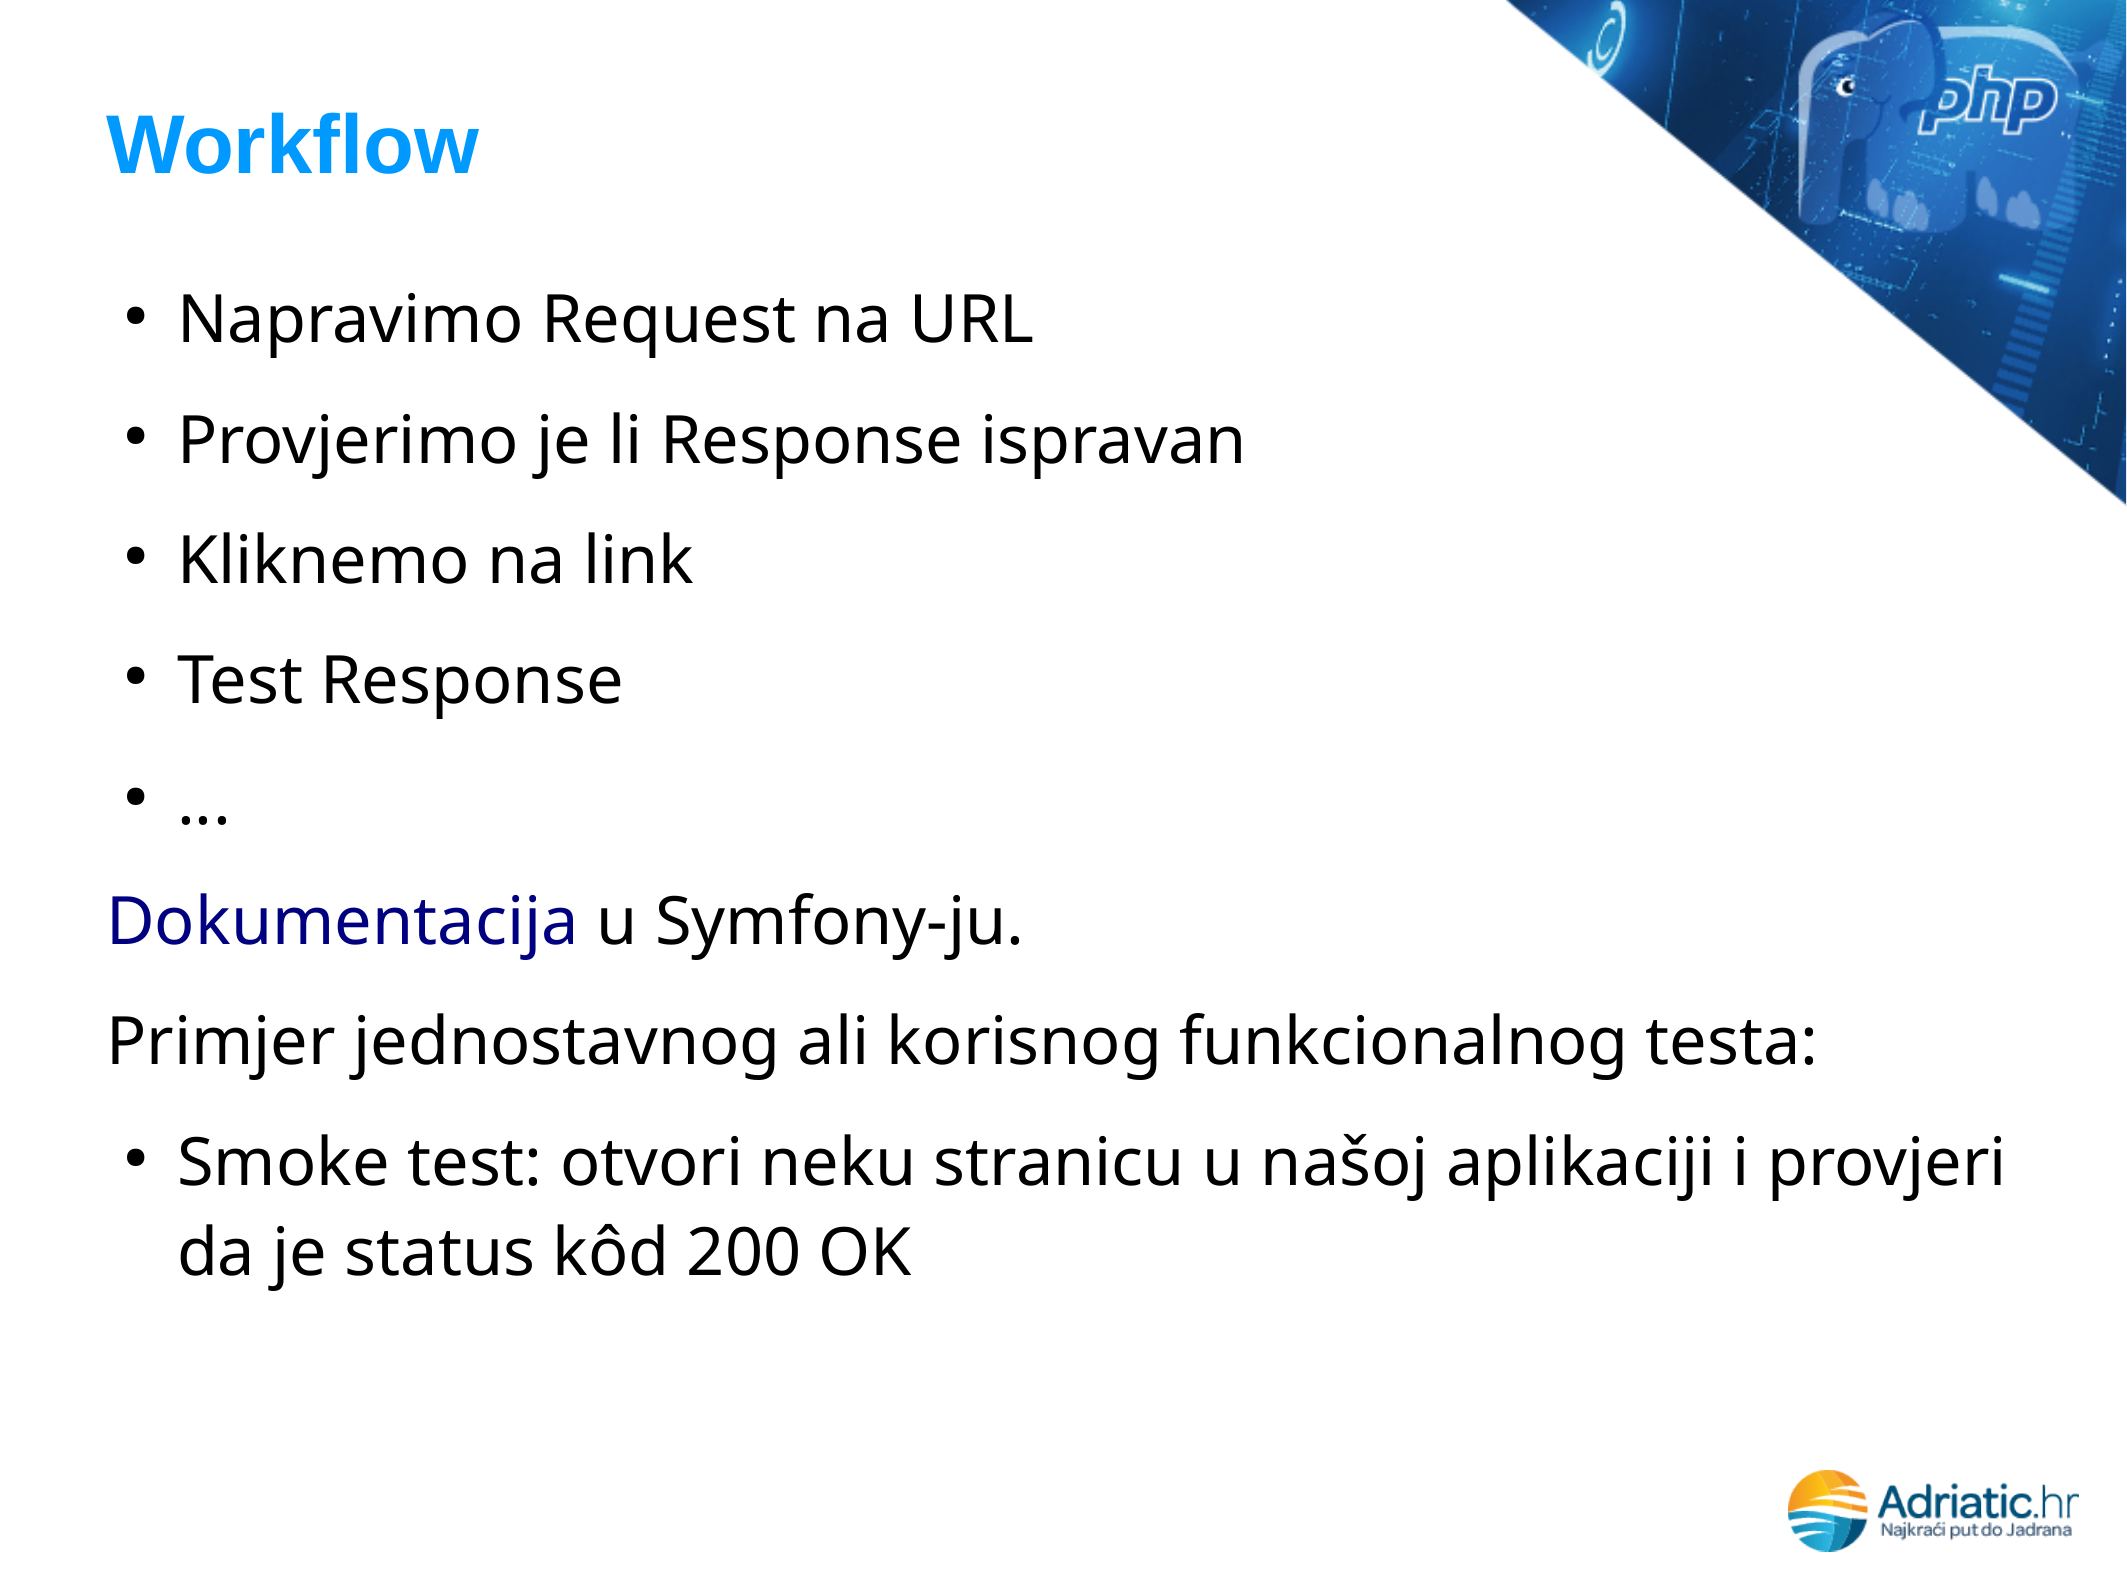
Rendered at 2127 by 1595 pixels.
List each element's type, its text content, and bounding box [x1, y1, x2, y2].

list Napravimo Request na URL Provjerimo je li Response ispravan Kliknemo na link Test Response ... Dokumentacija u Symfony-ju. Primjer jednostavnog ali korisnog funkcionalnog testa: Smoke test: otvori neku stranicu u našoj aplikaciji i provjeri da je status kôd 200 OK [106, 271, 2020, 1453]
picture [1788, 1470, 2079, 1552]
picture [1505, 0, 2127, 625]
title Workflow [106, 70, 1630, 219]
